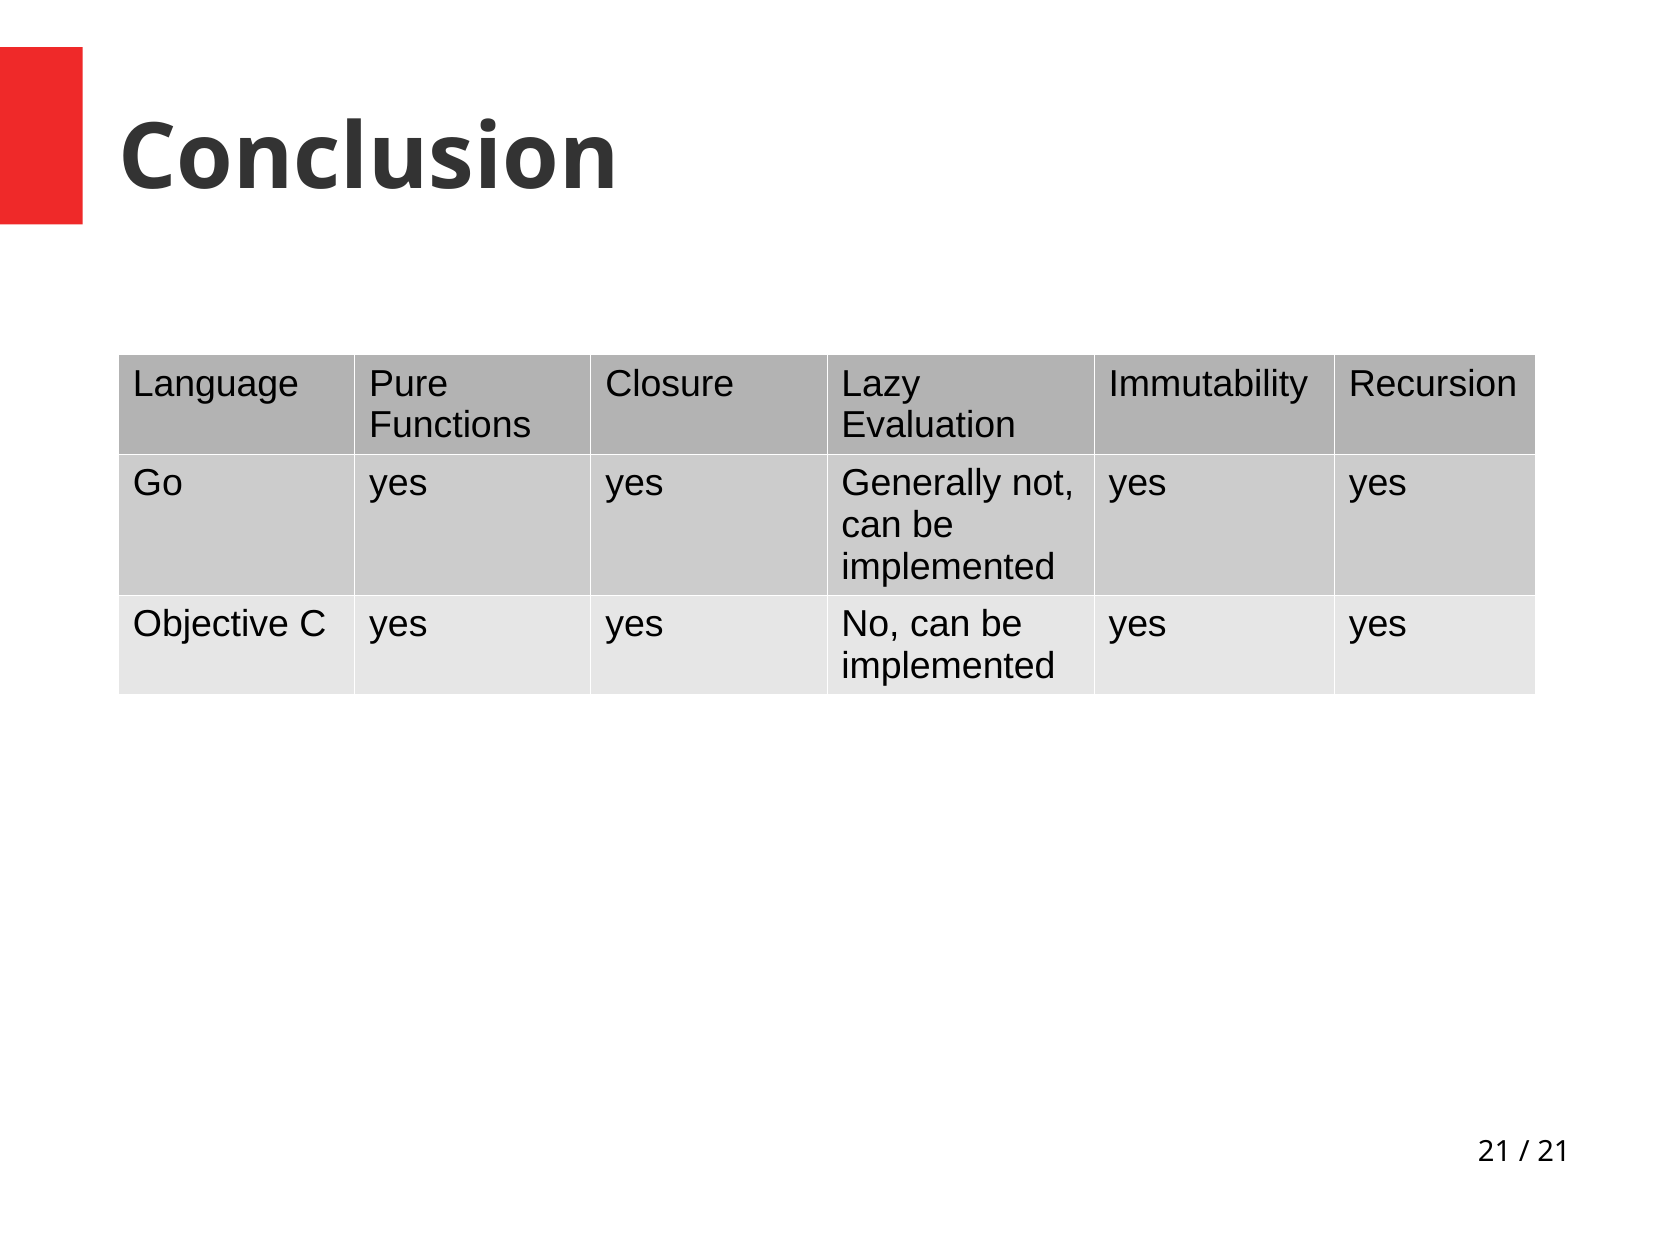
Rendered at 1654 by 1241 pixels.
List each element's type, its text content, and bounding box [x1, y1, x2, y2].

table_cell yes [591, 455, 827, 595]
table_cell yes [591, 596, 827, 694]
table_header Language [119, 355, 354, 454]
table_header Closure [591, 355, 827, 454]
table_cell yes [1335, 596, 1535, 694]
table_header Immutability [1095, 355, 1334, 454]
table_header Lazy Evaluation [828, 355, 1094, 454]
table_cell No, can be implemented [828, 596, 1094, 694]
table_cell yes [1095, 455, 1334, 595]
table_cell Go [119, 455, 354, 595]
table_cell yes [355, 596, 590, 694]
table_cell yes [1095, 596, 1334, 694]
table_header Pure Functions [355, 355, 590, 454]
table_cell Objective C [119, 596, 354, 694]
title Conclusion [118, 49, 1571, 257]
table_cell yes [1335, 455, 1535, 595]
table_header Recursion [1335, 355, 1535, 454]
table_cell yes [355, 455, 590, 595]
table_cell Generally not, can be implemented [828, 455, 1094, 595]
